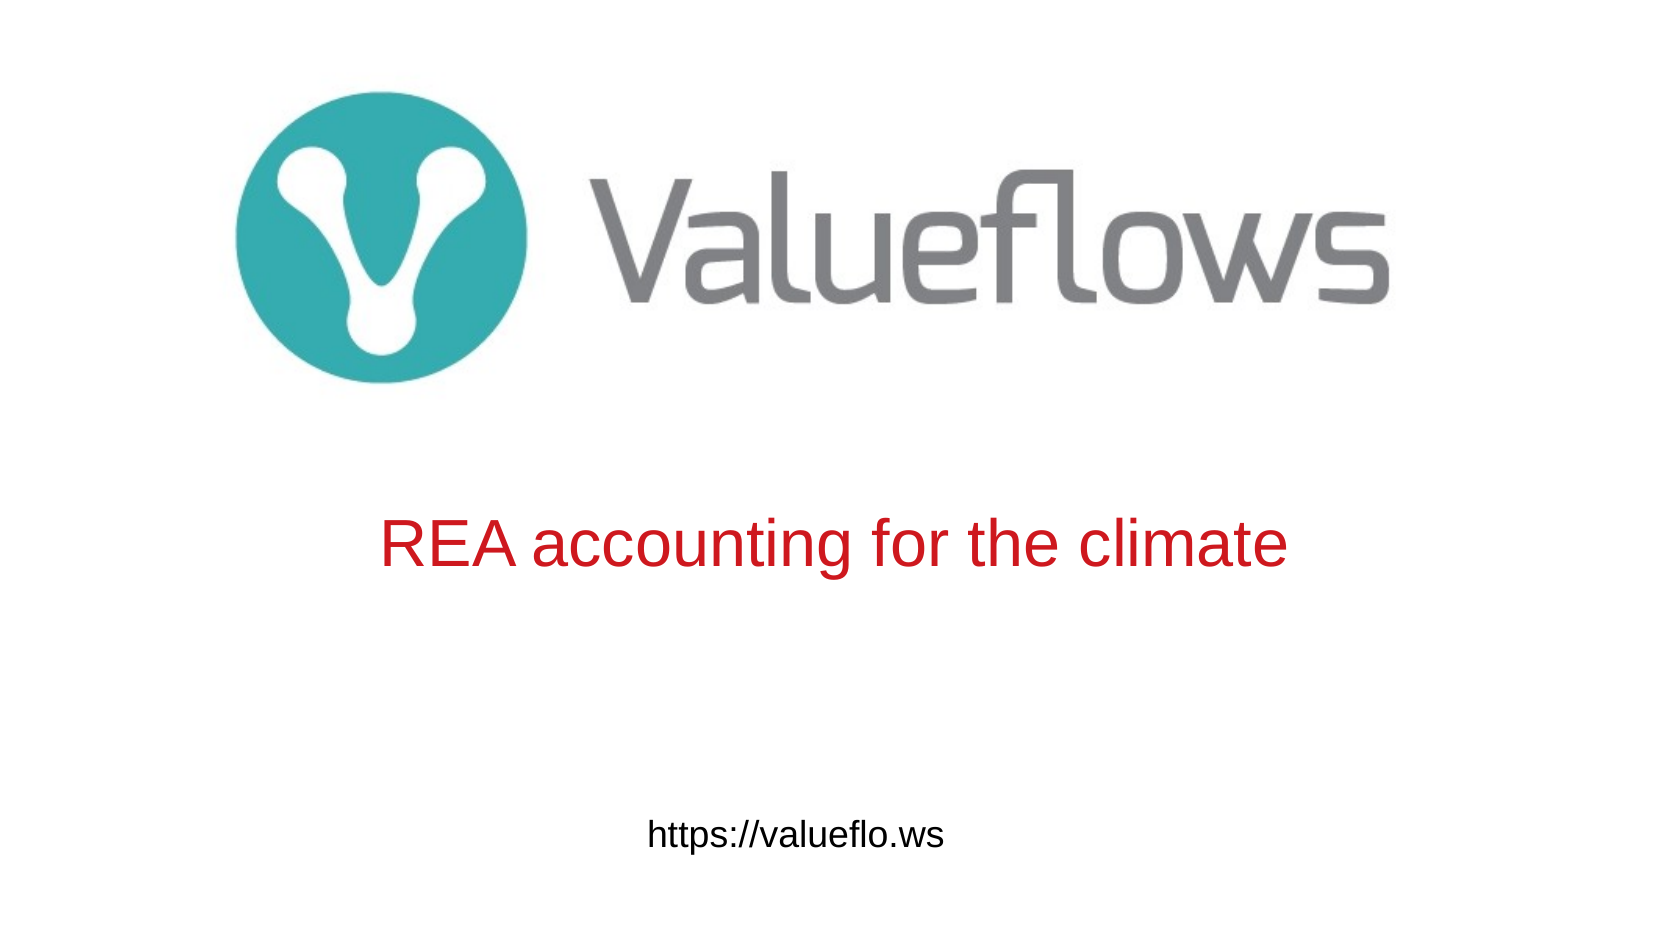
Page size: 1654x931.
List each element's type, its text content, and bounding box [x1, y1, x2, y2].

subtitle REA accounting for the climate [90, 371, 1579, 716]
picture [195, 48, 1433, 421]
text_box https://valueflo.ws [632, 806, 993, 906]
